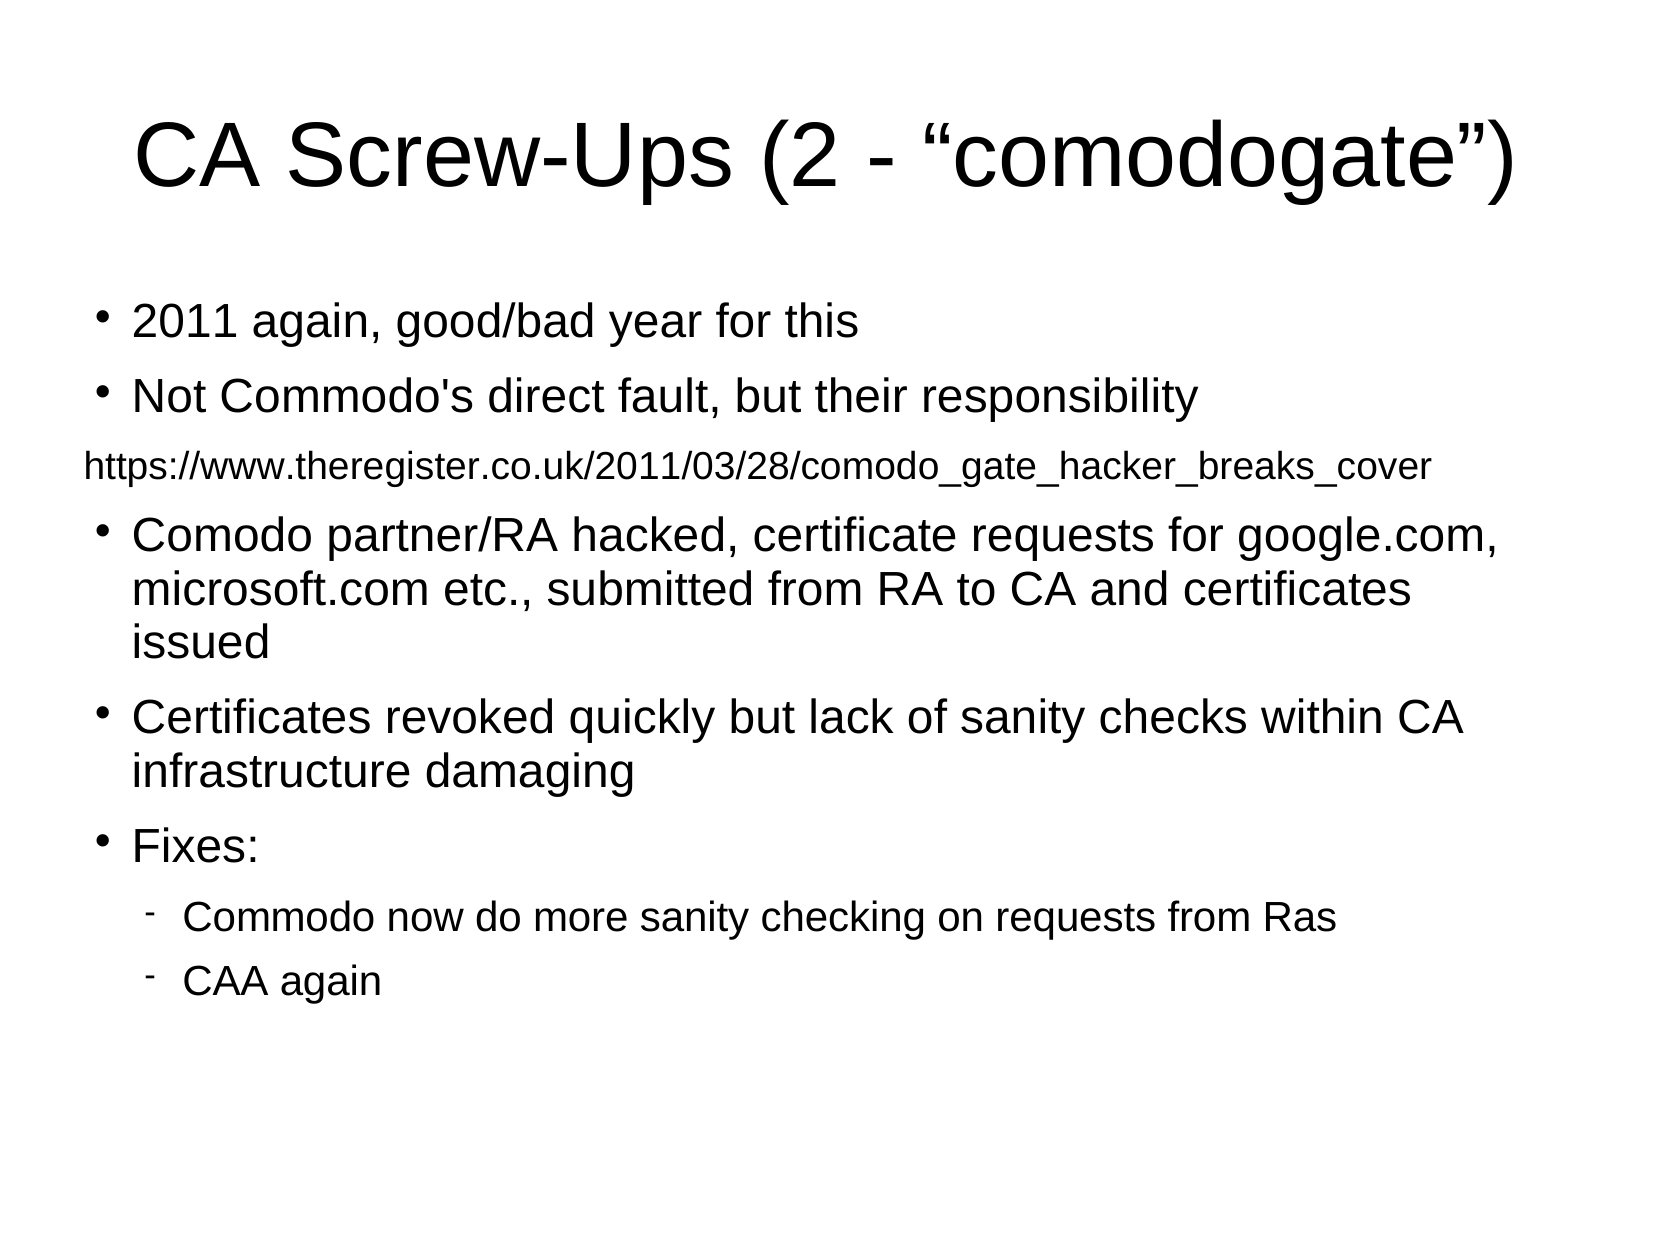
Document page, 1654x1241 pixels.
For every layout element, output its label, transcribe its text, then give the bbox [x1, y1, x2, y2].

title CA Screw-Ups (2 - “comodogate”) [82, 49, 1571, 257]
list 2011 again, good/bad year for this Not Commodo's direct fault, but their responsibility https://www.theregister.co.uk/2011/03/28/comodo_gate_hacker_breaks_cover Comodo partner/RA hacked, certificate requests for google.com, microsoft.com etc., submitted from RA to CA and certificates issued Certificates revoked quickly but lack of sanity checks within CA infrastructure damaging Fixes: Commodo now do more sanity checking on requests from Ras CAA again [82, 290, 1538, 1010]
